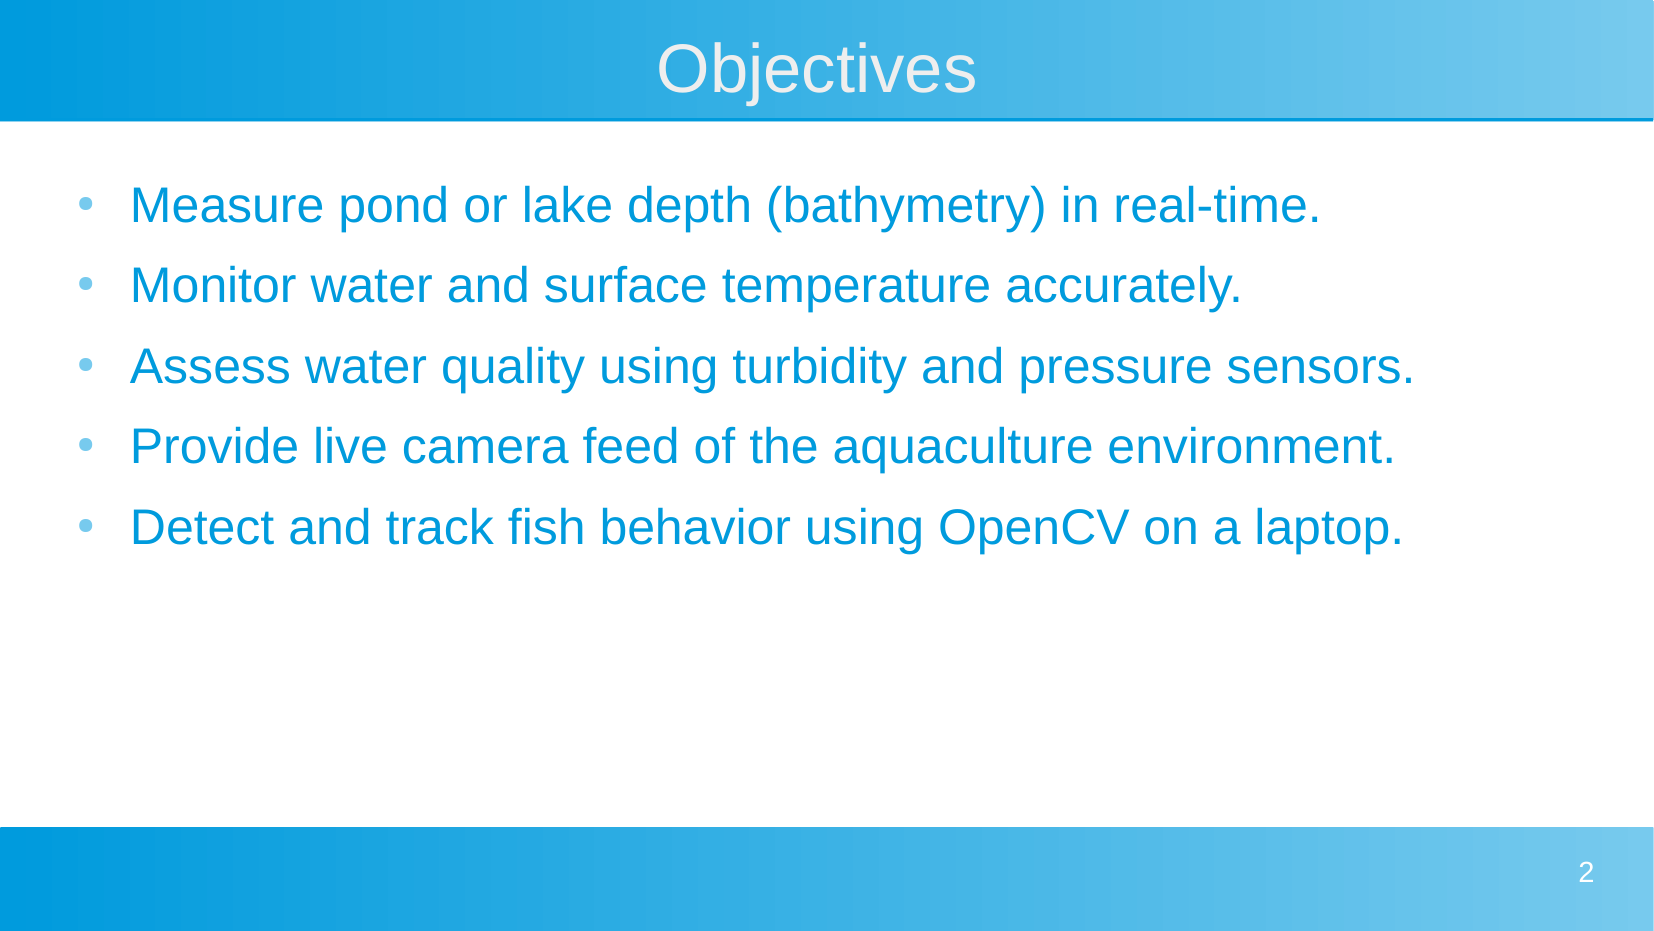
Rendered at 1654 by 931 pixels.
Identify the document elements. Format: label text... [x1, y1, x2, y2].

list Measure pond or lake depth (bathymetry) in real-time. Monitor water and surface temperature accurately. Assess water quality using turbidity and pressure sensors. Provide live camera feed of the aquaculture environment. Detect and track fish behavior using OpenCV on a laptop. [59, 177, 1595, 768]
title Objectives [59, 29, 1595, 108]
